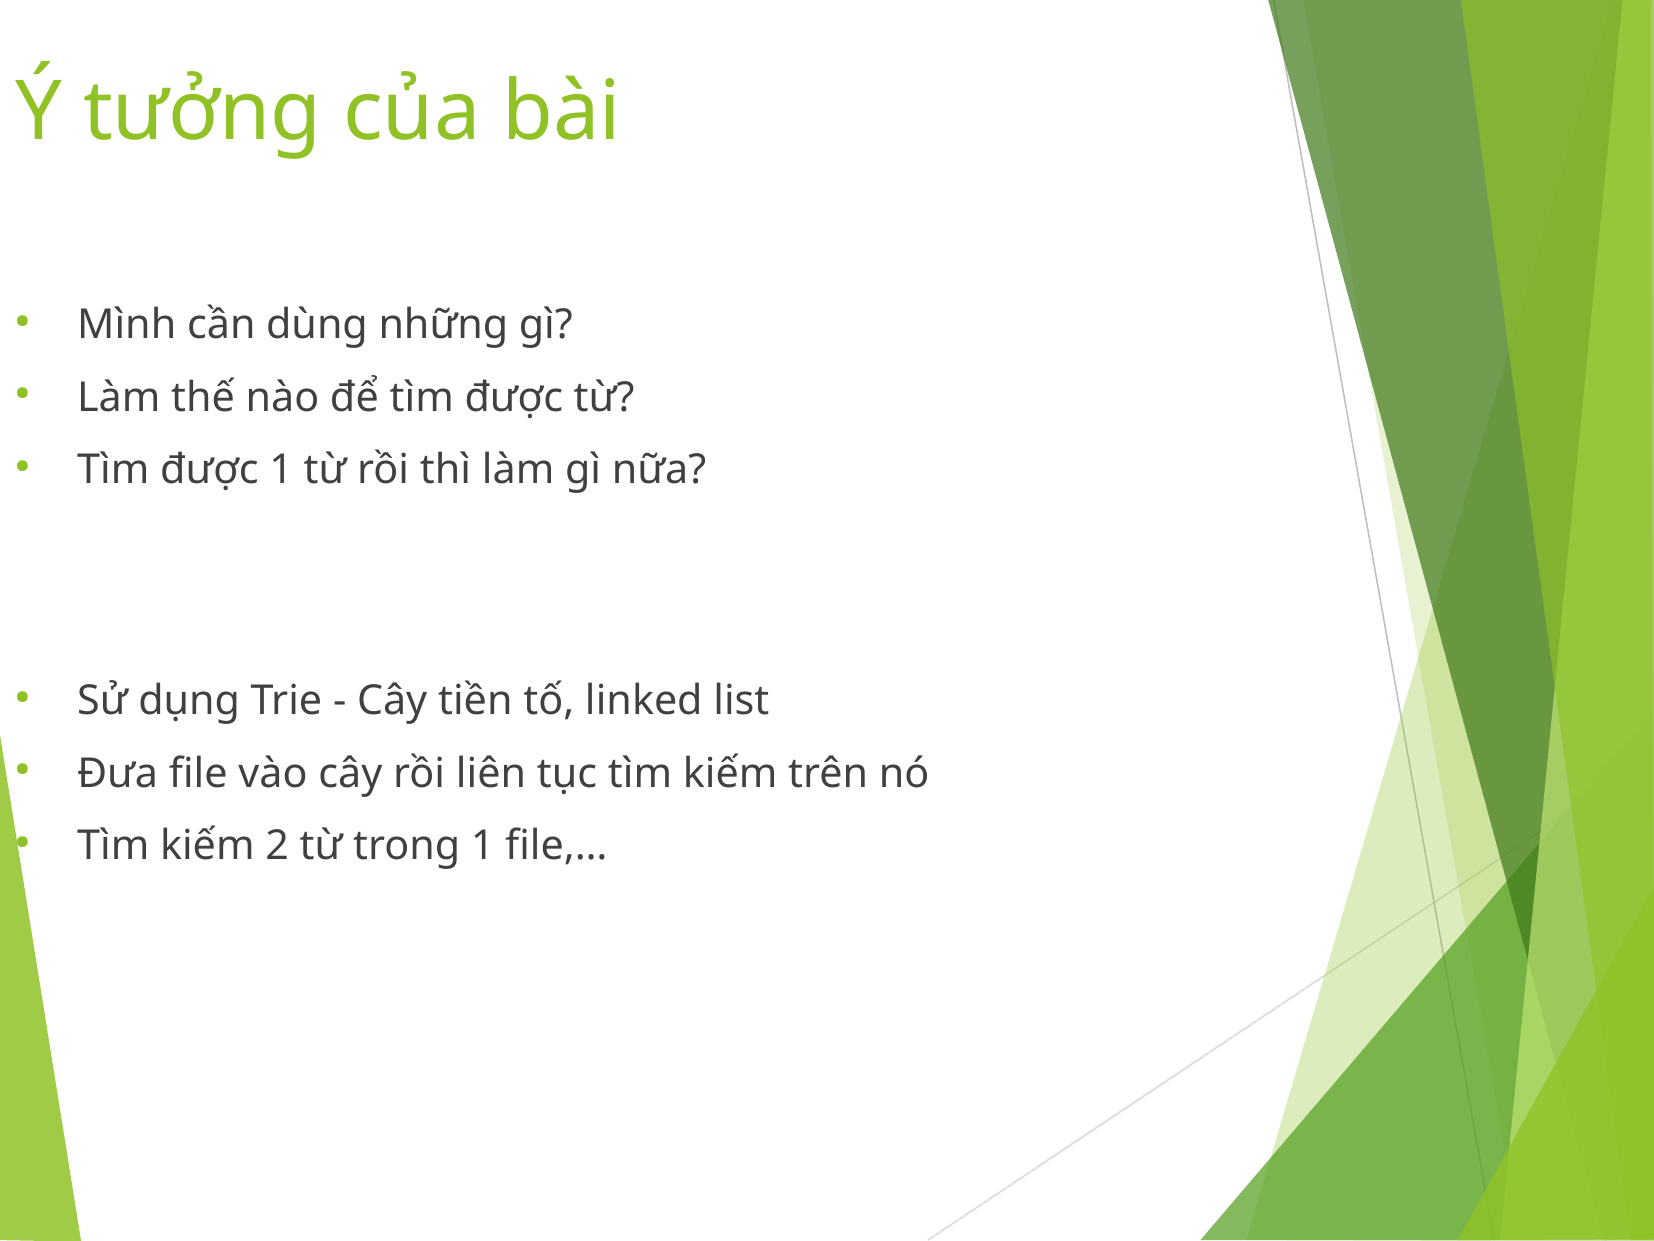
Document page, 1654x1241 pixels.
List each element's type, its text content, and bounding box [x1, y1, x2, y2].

title Ý tưởng của bài [0, 49, 1489, 257]
list Mình cần dùng những gì? Làm thế nào để tìm được từ? Tìm được 1 từ rồi thì làm gì nữa? [0, 290, 1489, 634]
list Sử dụng Trie - Cây tiền tố, linked list Đưa file vào cây rồi liên tục tìm kiếm trên nó Tìm kiếm 2 từ trong 1 file,… [0, 665, 1489, 1009]
